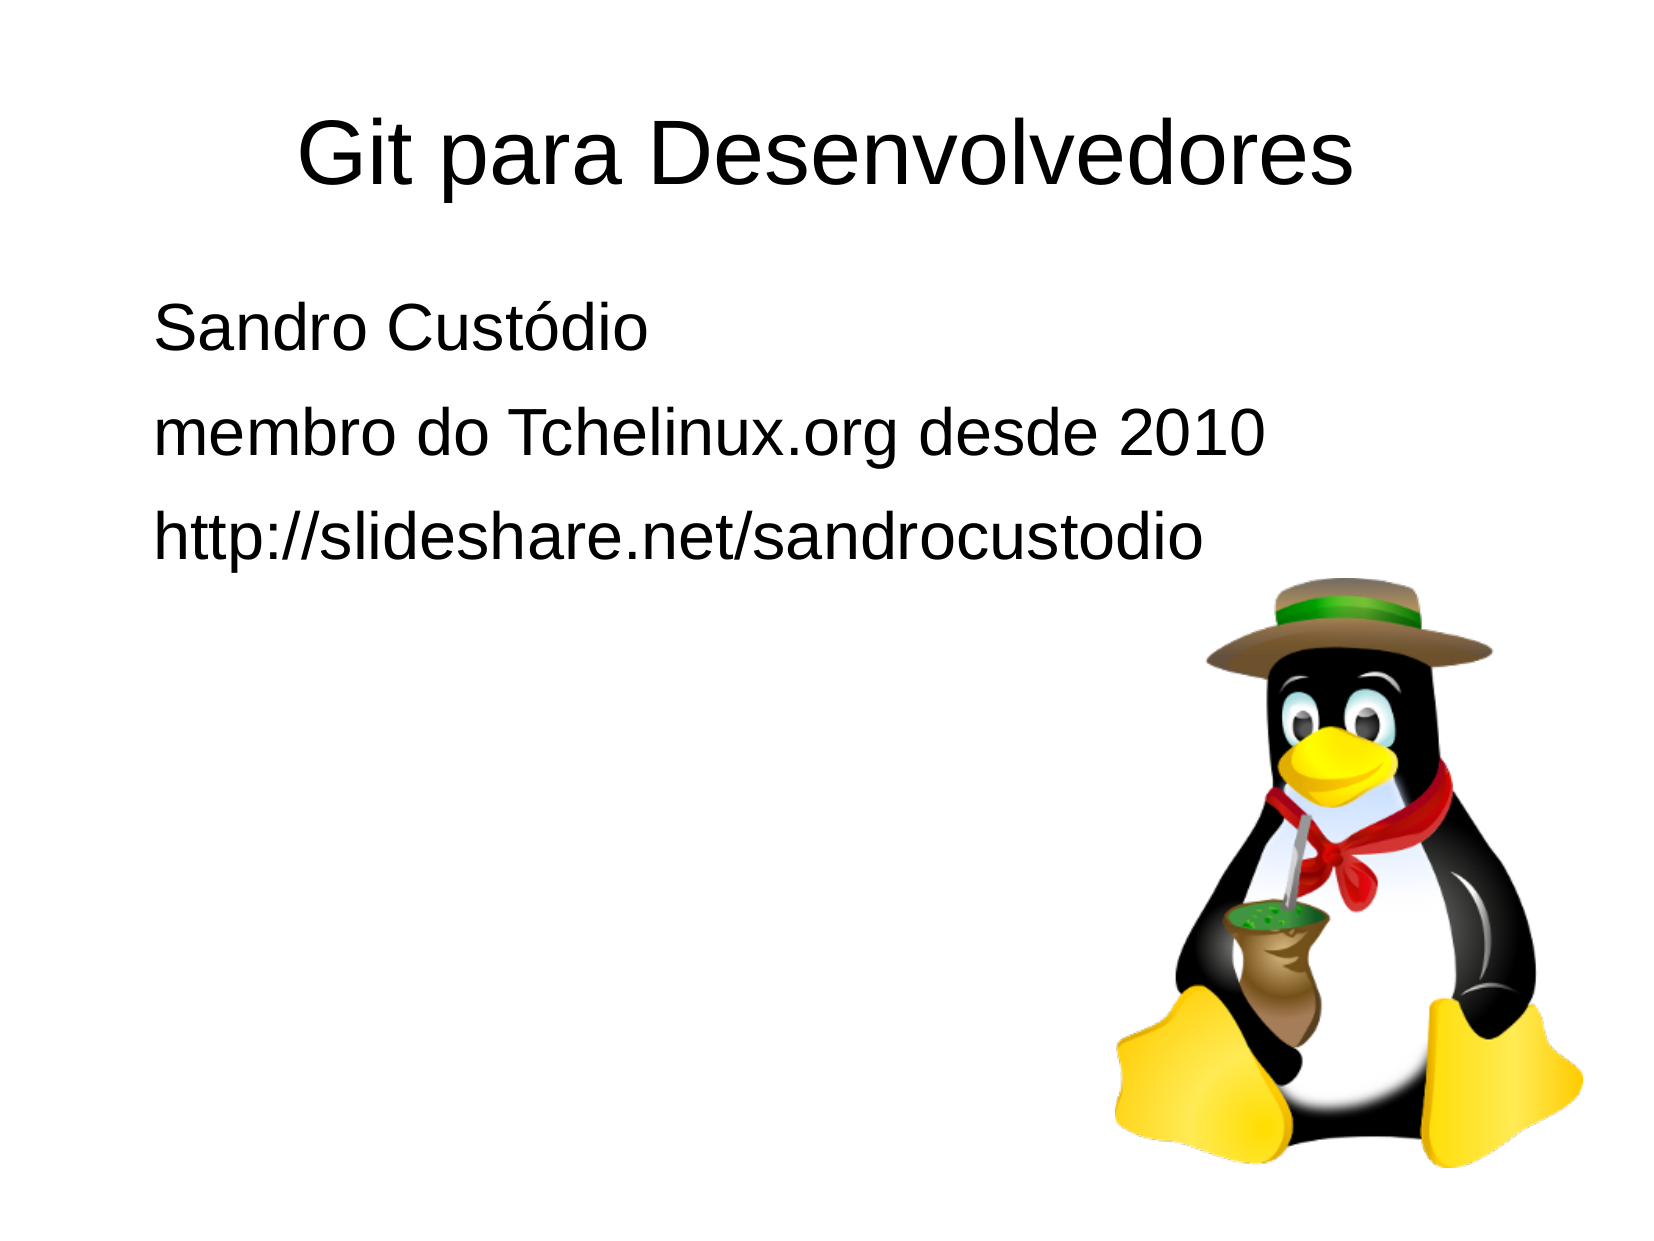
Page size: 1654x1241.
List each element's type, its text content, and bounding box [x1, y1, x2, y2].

title Git para Desenvolvedores [82, 49, 1571, 257]
list Sandro Custódio membro do Tchelinux.org desde 2010 http://slideshare.net/sandrocustodio [82, 290, 1501, 1010]
picture [1115, 578, 1583, 1168]
